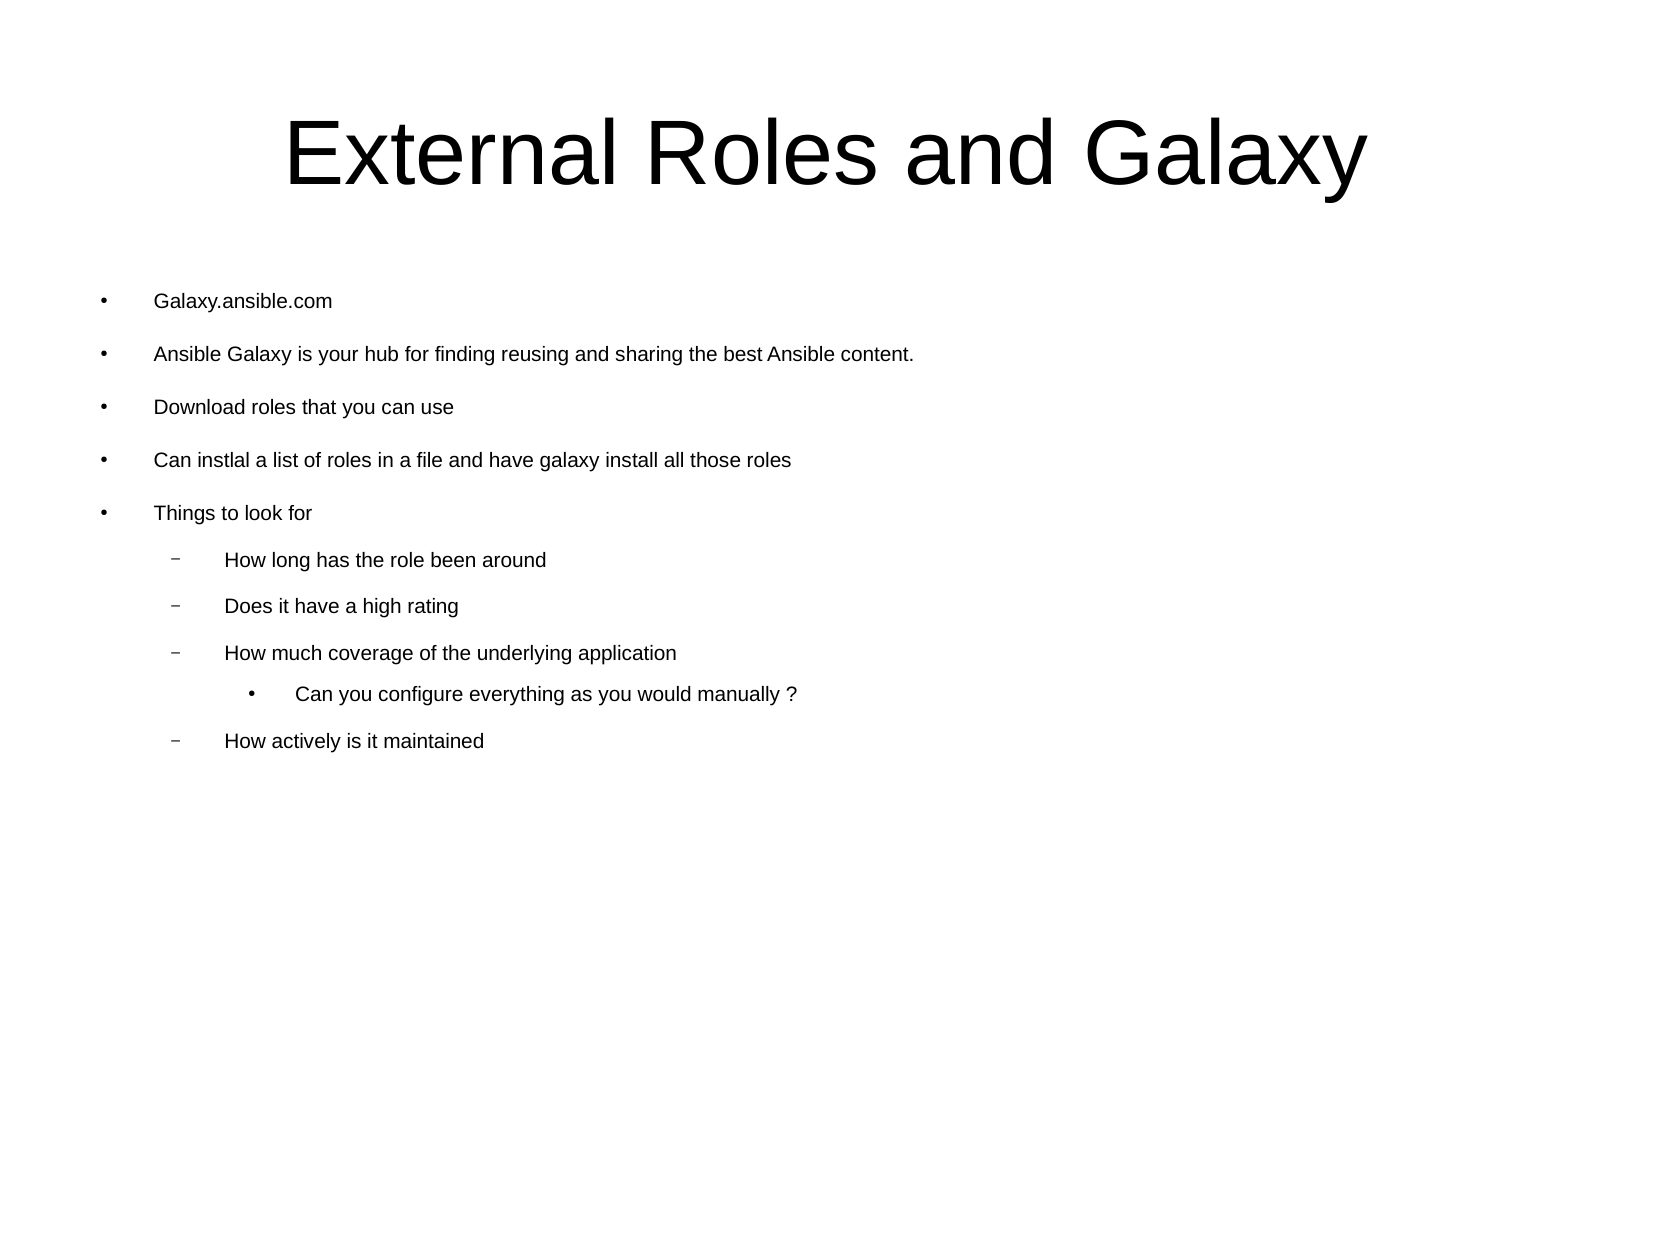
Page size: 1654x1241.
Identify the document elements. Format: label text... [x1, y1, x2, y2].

title External Roles and Galaxy [82, 49, 1571, 257]
list Galaxy.ansible.com Ansible Galaxy is your hub for finding reusing and sharing the best Ansible content. Download roles that you can use Can instlal a list of roles in a file and have galaxy install all those roles Things to look for How long has the role been around Does it have a high rating How much coverage of the underlying application Can you configure everything as you would manually ? How actively is it maintained [82, 290, 1571, 1229]
